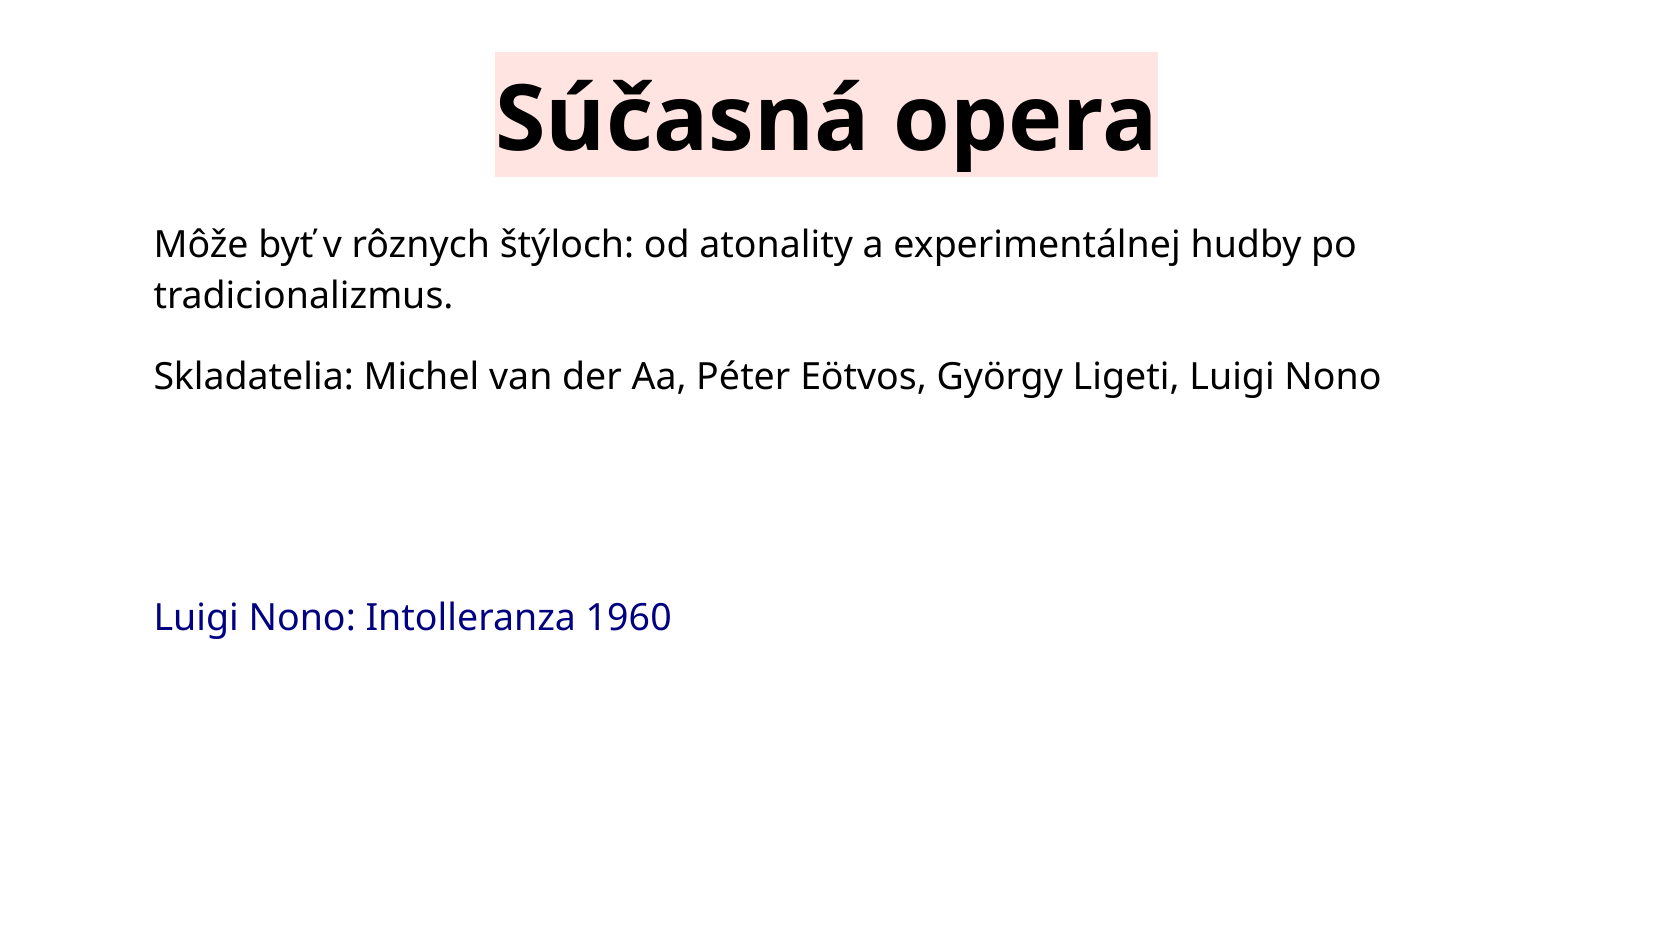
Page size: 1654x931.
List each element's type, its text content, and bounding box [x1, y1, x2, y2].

title Súčasná opera [82, 37, 1571, 193]
list Môže byť v rôznych štýloch: od atonality a experimentálnej hudby po tradicionalizmus. Skladatelia: Michel van der Aa, Péter Eötvos, György Ligeti, Luigi Nono Luigi Nono: Intolleranza 1960 [82, 217, 1571, 758]
